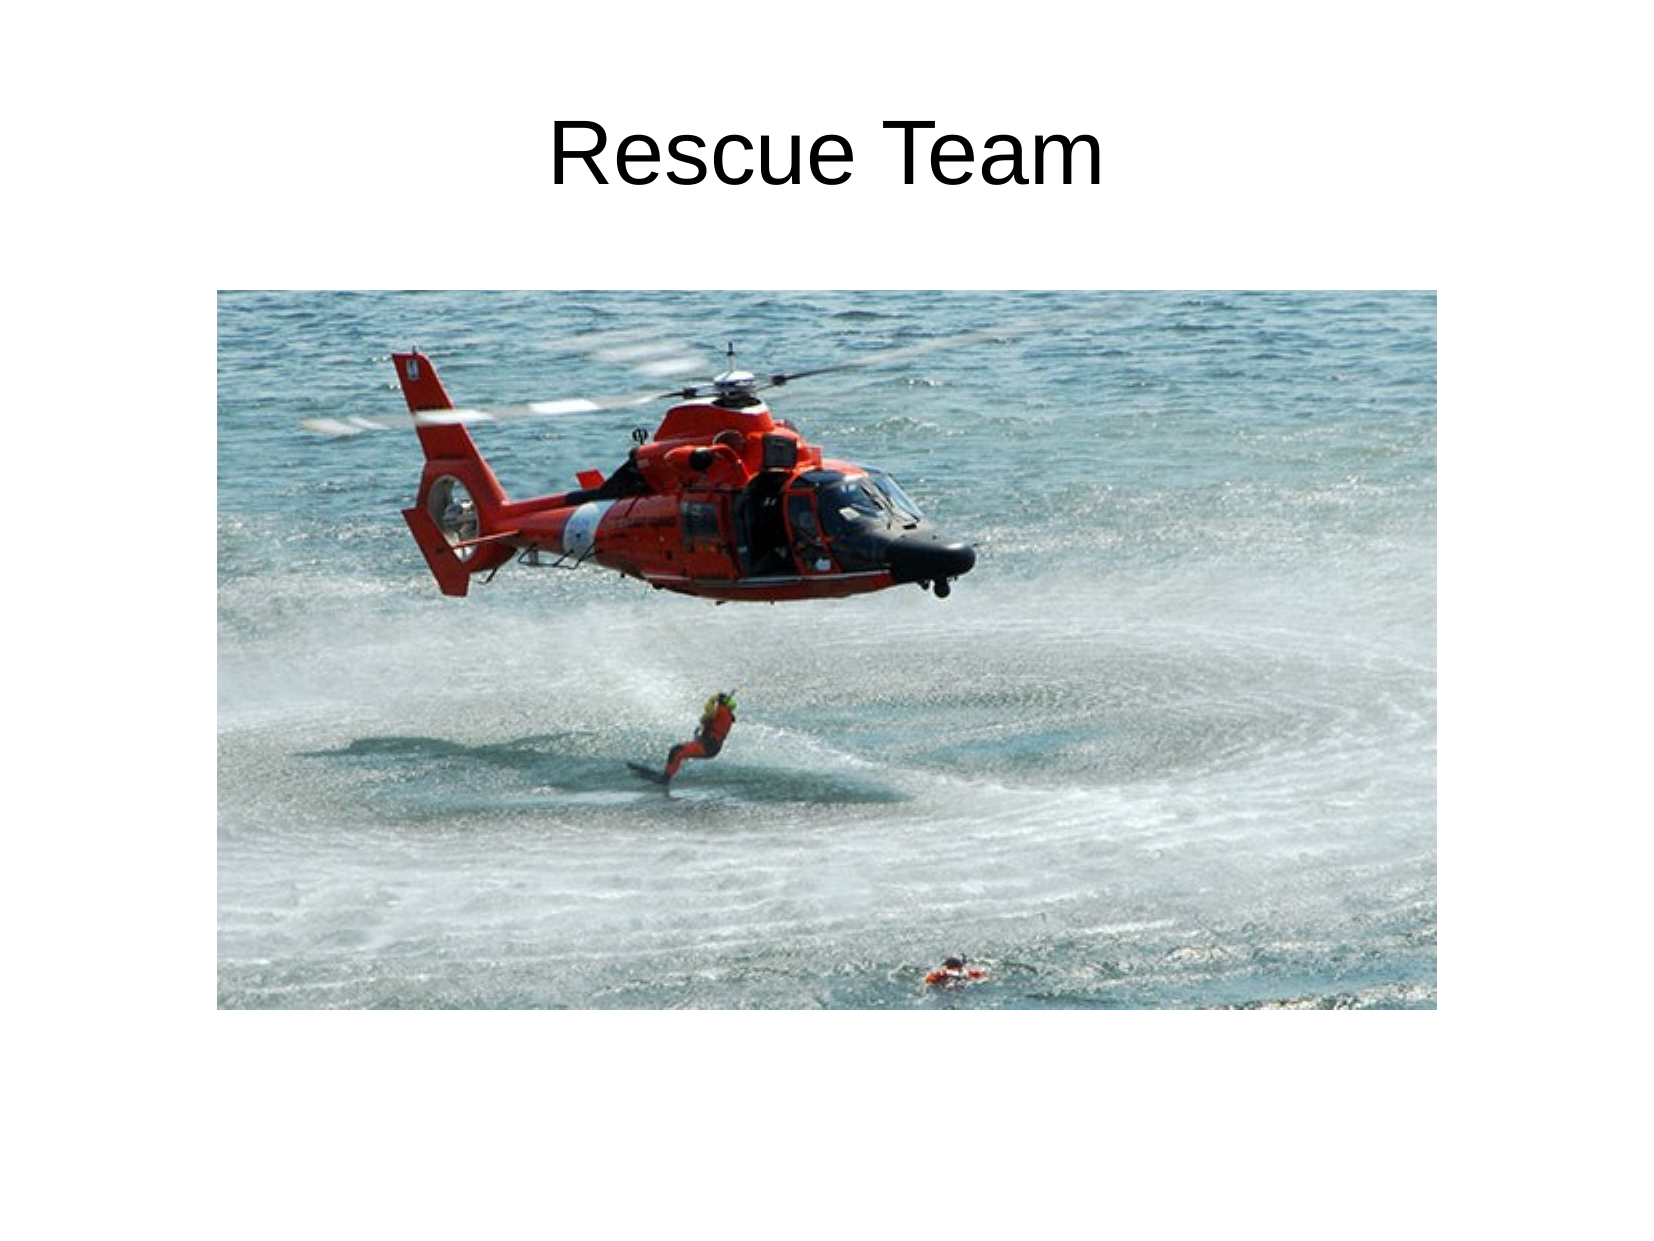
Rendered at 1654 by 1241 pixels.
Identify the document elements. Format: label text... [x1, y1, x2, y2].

picture [217, 290, 1437, 1010]
title Rescue Team [82, 49, 1571, 257]
